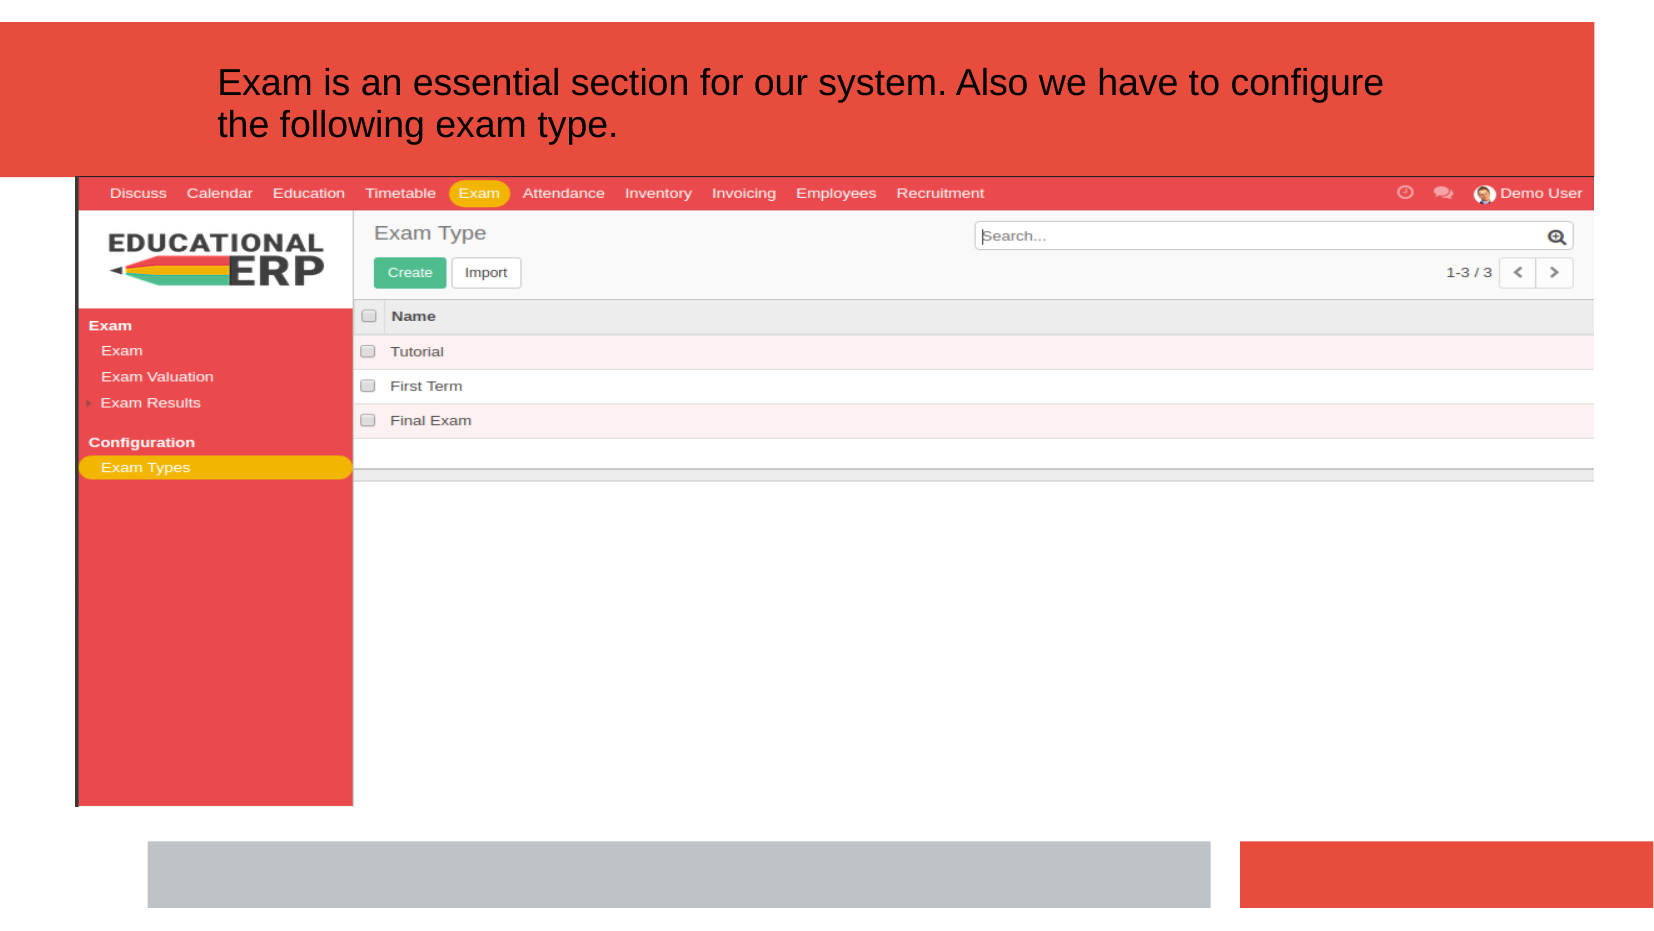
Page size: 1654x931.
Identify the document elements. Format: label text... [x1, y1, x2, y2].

picture [75, 176, 1594, 807]
text_box Exam is an essential section for our system. Also we have to configure the following exam type. [202, 53, 1411, 153]
